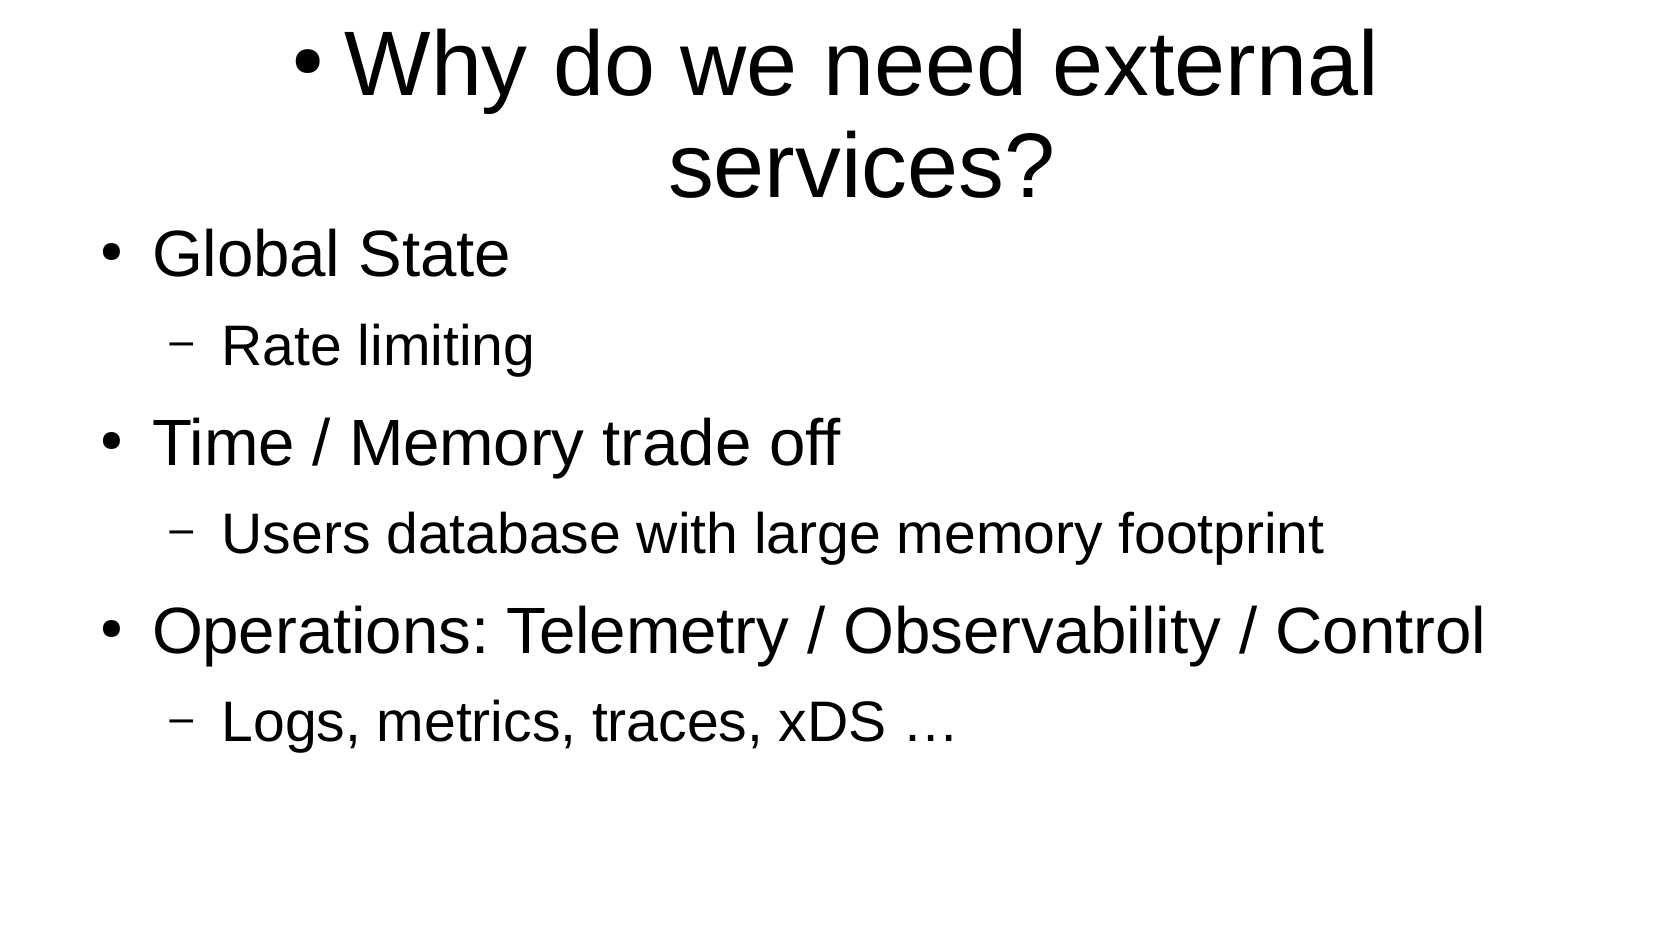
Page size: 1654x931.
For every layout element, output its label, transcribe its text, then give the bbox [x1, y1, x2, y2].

title Why do we need external services? [82, 12, 1571, 217]
list Global State Rate limiting Time / Memory trade off Users database with large memory footprint Operations: Telemetry / Observability / Control Logs, metrics, traces, xDS … [82, 217, 1571, 758]
